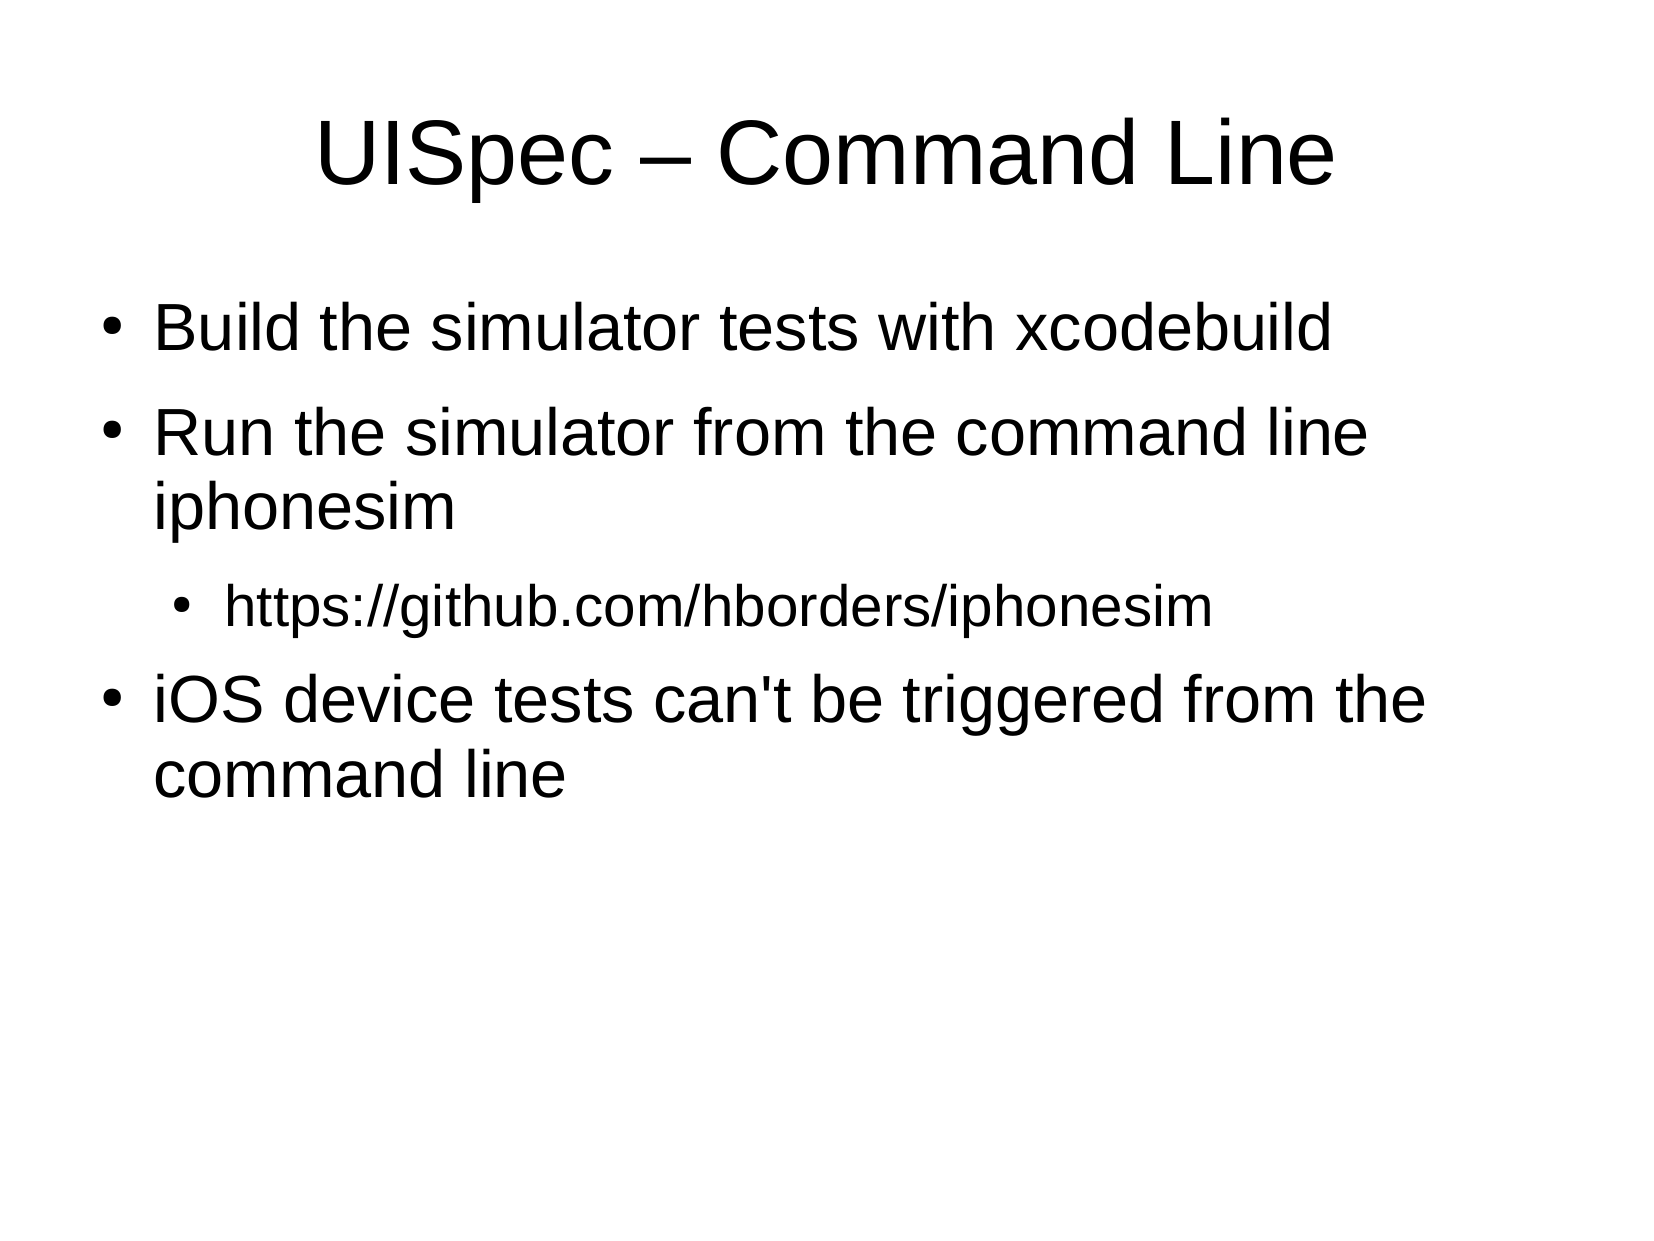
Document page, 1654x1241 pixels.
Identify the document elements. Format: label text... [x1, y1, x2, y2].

title UISpec – Command Line [82, 49, 1571, 257]
list Build the simulator tests with xcodebuild Run the simulator from the command line iphonesim https://github.com/hborders/iphonesim iOS device tests can't be triggered from the command line [82, 290, 1571, 1109]
